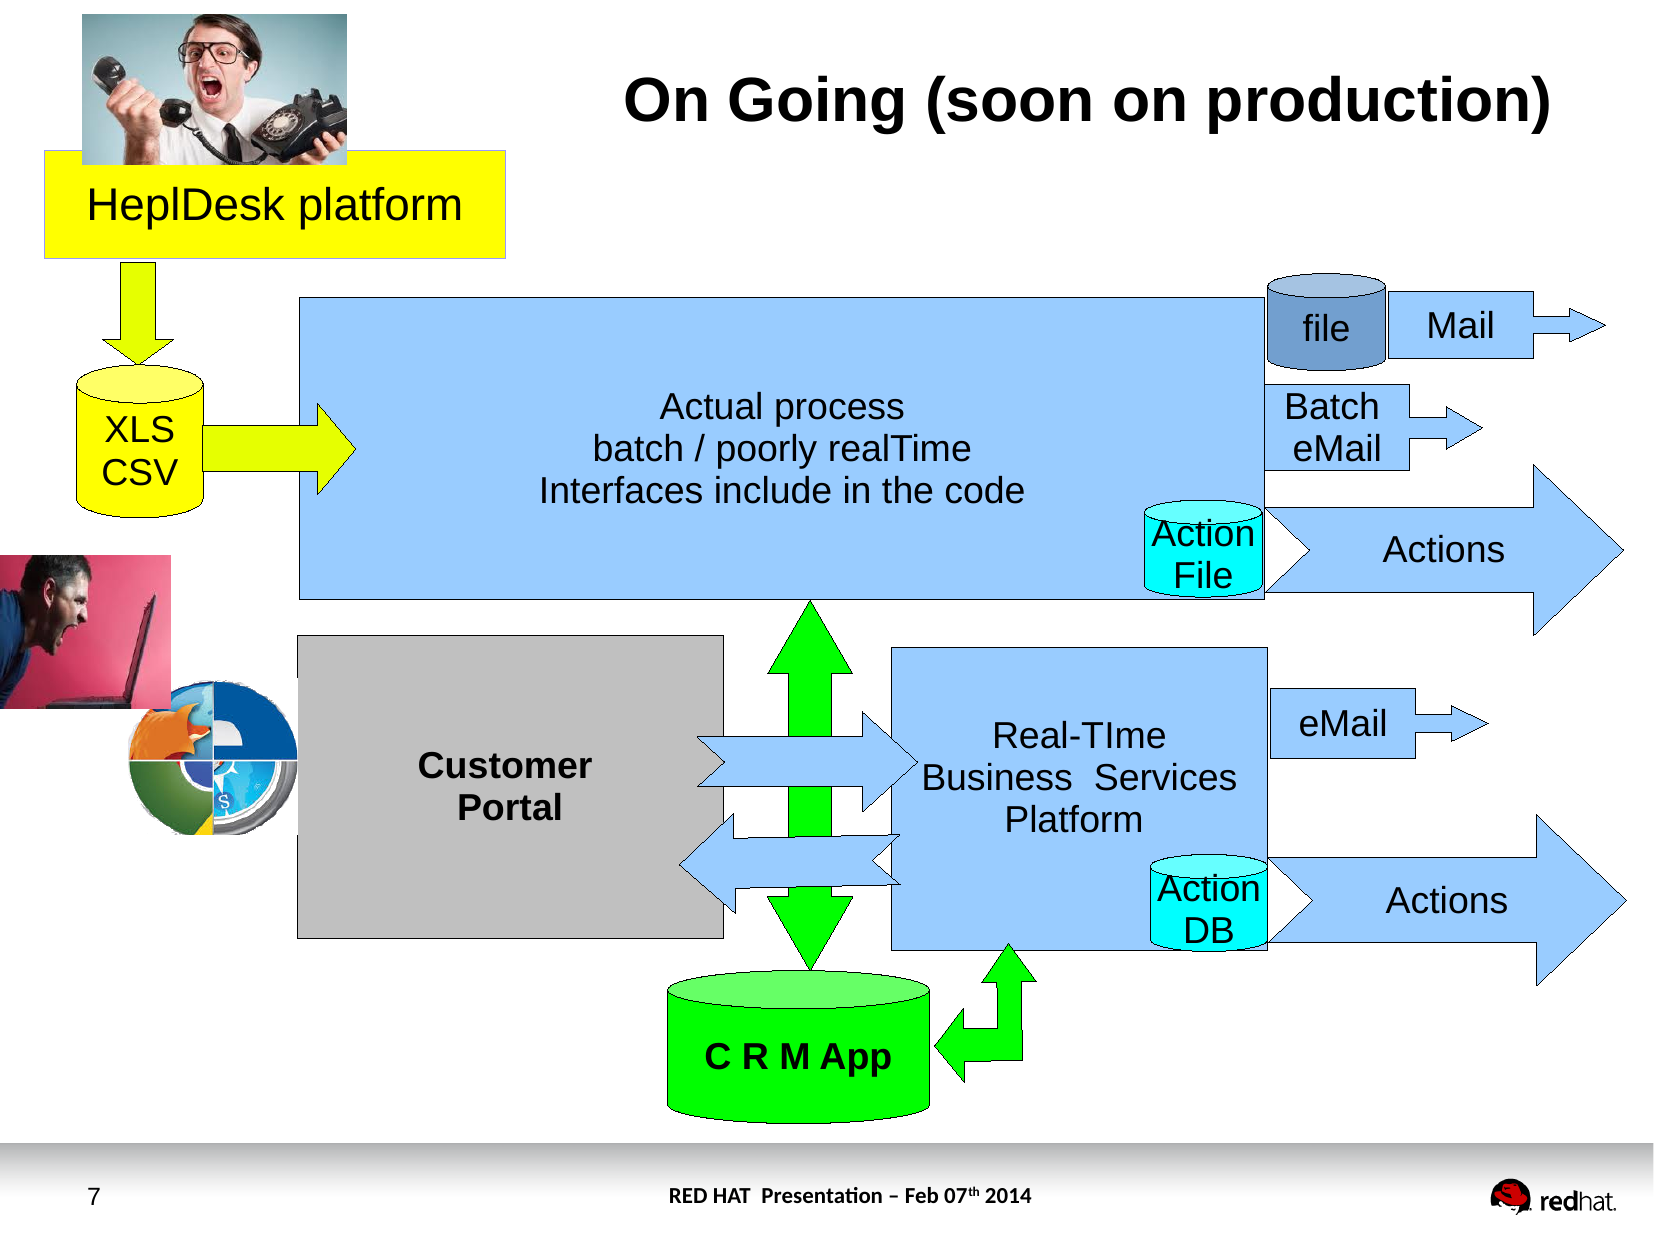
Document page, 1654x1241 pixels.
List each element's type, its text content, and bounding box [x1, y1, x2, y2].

text_box [202, 403, 356, 495]
text_box [934, 943, 1037, 1083]
text_box XLS CSV [76, 385, 204, 518]
text_box [102, 262, 174, 365]
text_box HeplDesk platform [44, 150, 506, 259]
text_box Mail [1388, 291, 1606, 359]
text_box file [1267, 287, 1386, 371]
text_box Batch eMail [1264, 384, 1483, 471]
text_box Customer Portal [297, 635, 724, 939]
title On Going (soon on production) [347, 49, 1571, 151]
text_box Action File [1144, 513, 1263, 598]
picture [0, 1143, 1654, 1241]
picture [0, 555, 298, 835]
text_box Actual process batch / poorly realTime Interfaces include in the code [299, 297, 1265, 600]
text_box eMail [1270, 688, 1489, 759]
text_box C R M App [667, 991, 930, 1124]
picture [82, 14, 347, 165]
text_box Actions [1264, 464, 1624, 636]
text_box Real-TIme Business Services Platform [891, 647, 1268, 951]
text_box Action DB [1150, 869, 1268, 952]
text_box Actions [1267, 814, 1627, 986]
text_box [679, 599, 918, 971]
